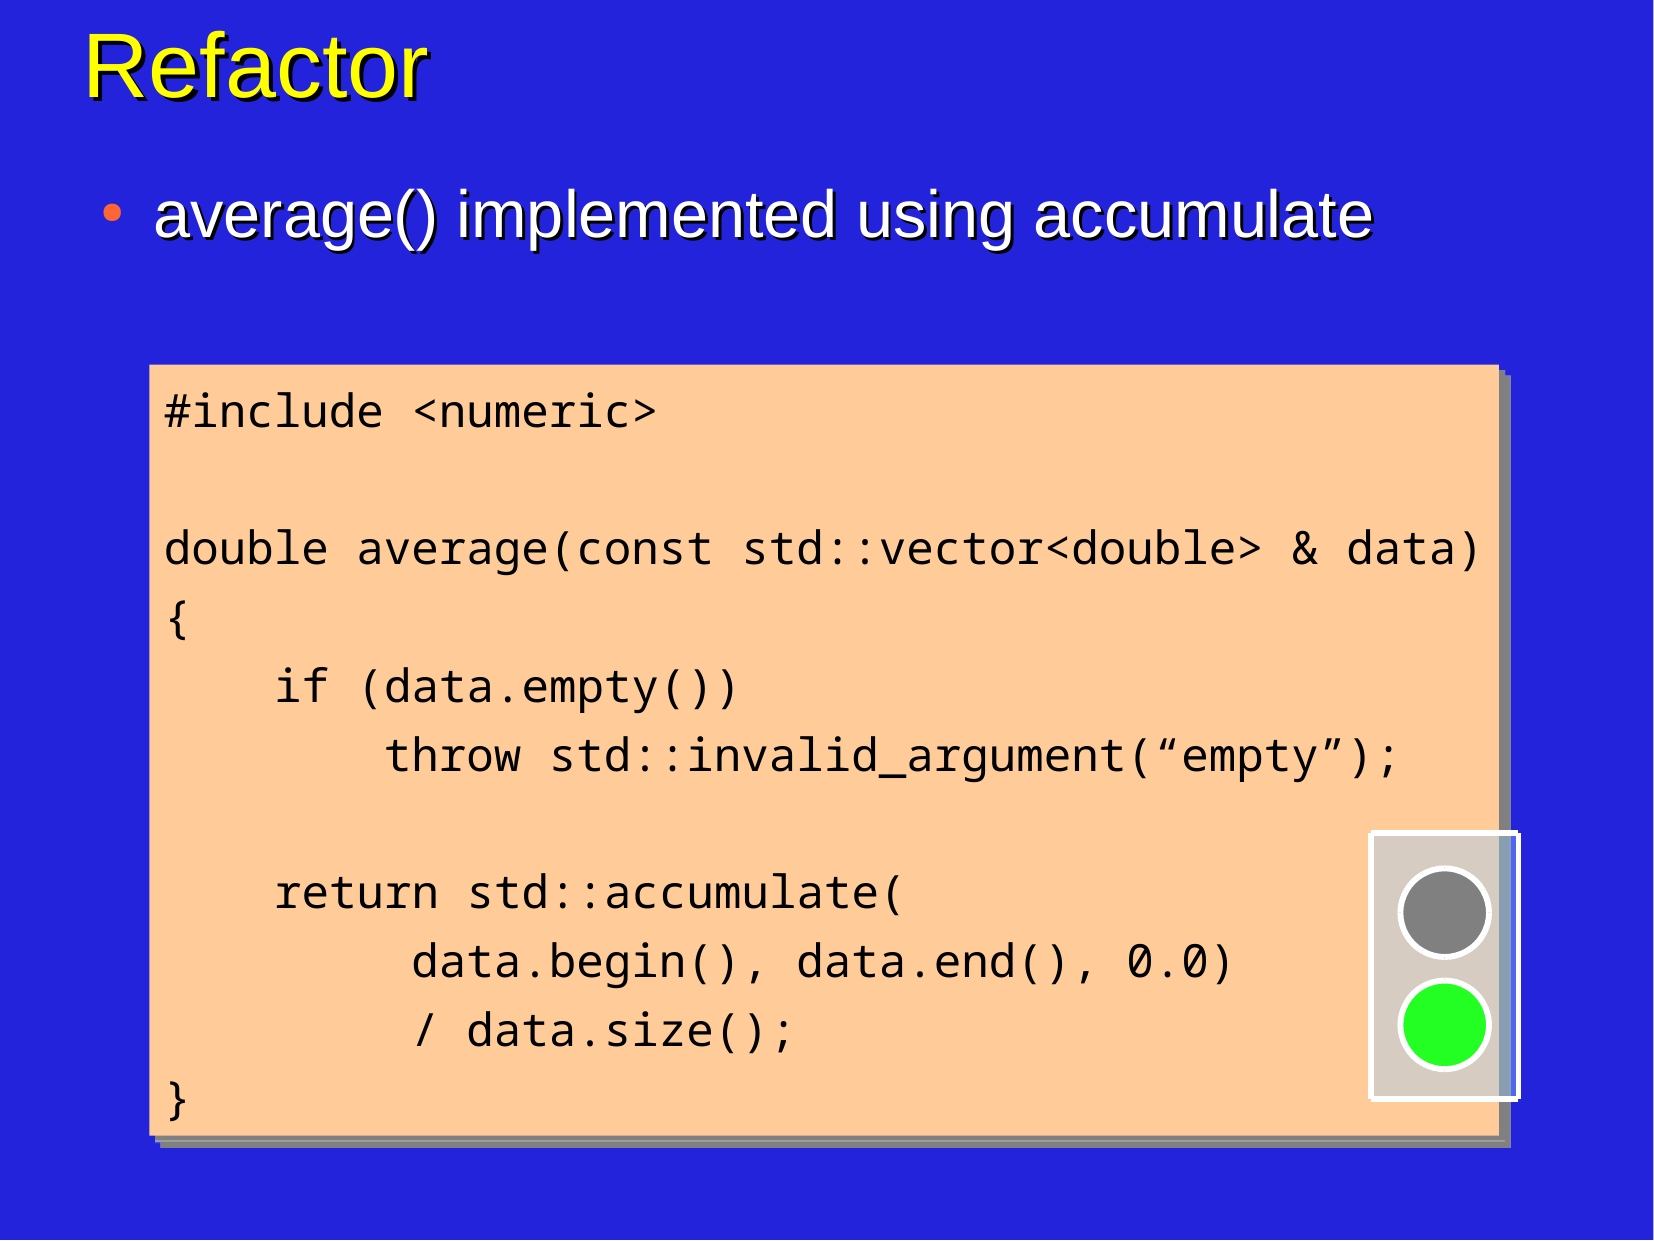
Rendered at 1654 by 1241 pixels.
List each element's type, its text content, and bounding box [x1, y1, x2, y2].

list average() implemented using accumulate [82, 177, 1571, 1182]
text_box [1370, 832, 1519, 1099]
text_box #include <numeric> double average(const std::vector<double> & data) { if (data.empty()) throw std::invalid_argument(“empty”); return std::accumulate( data.begin(), data.end(), 0.0) / data.size(); } [149, 364, 1499, 1136]
title Refactor [82, 2, 1571, 130]
